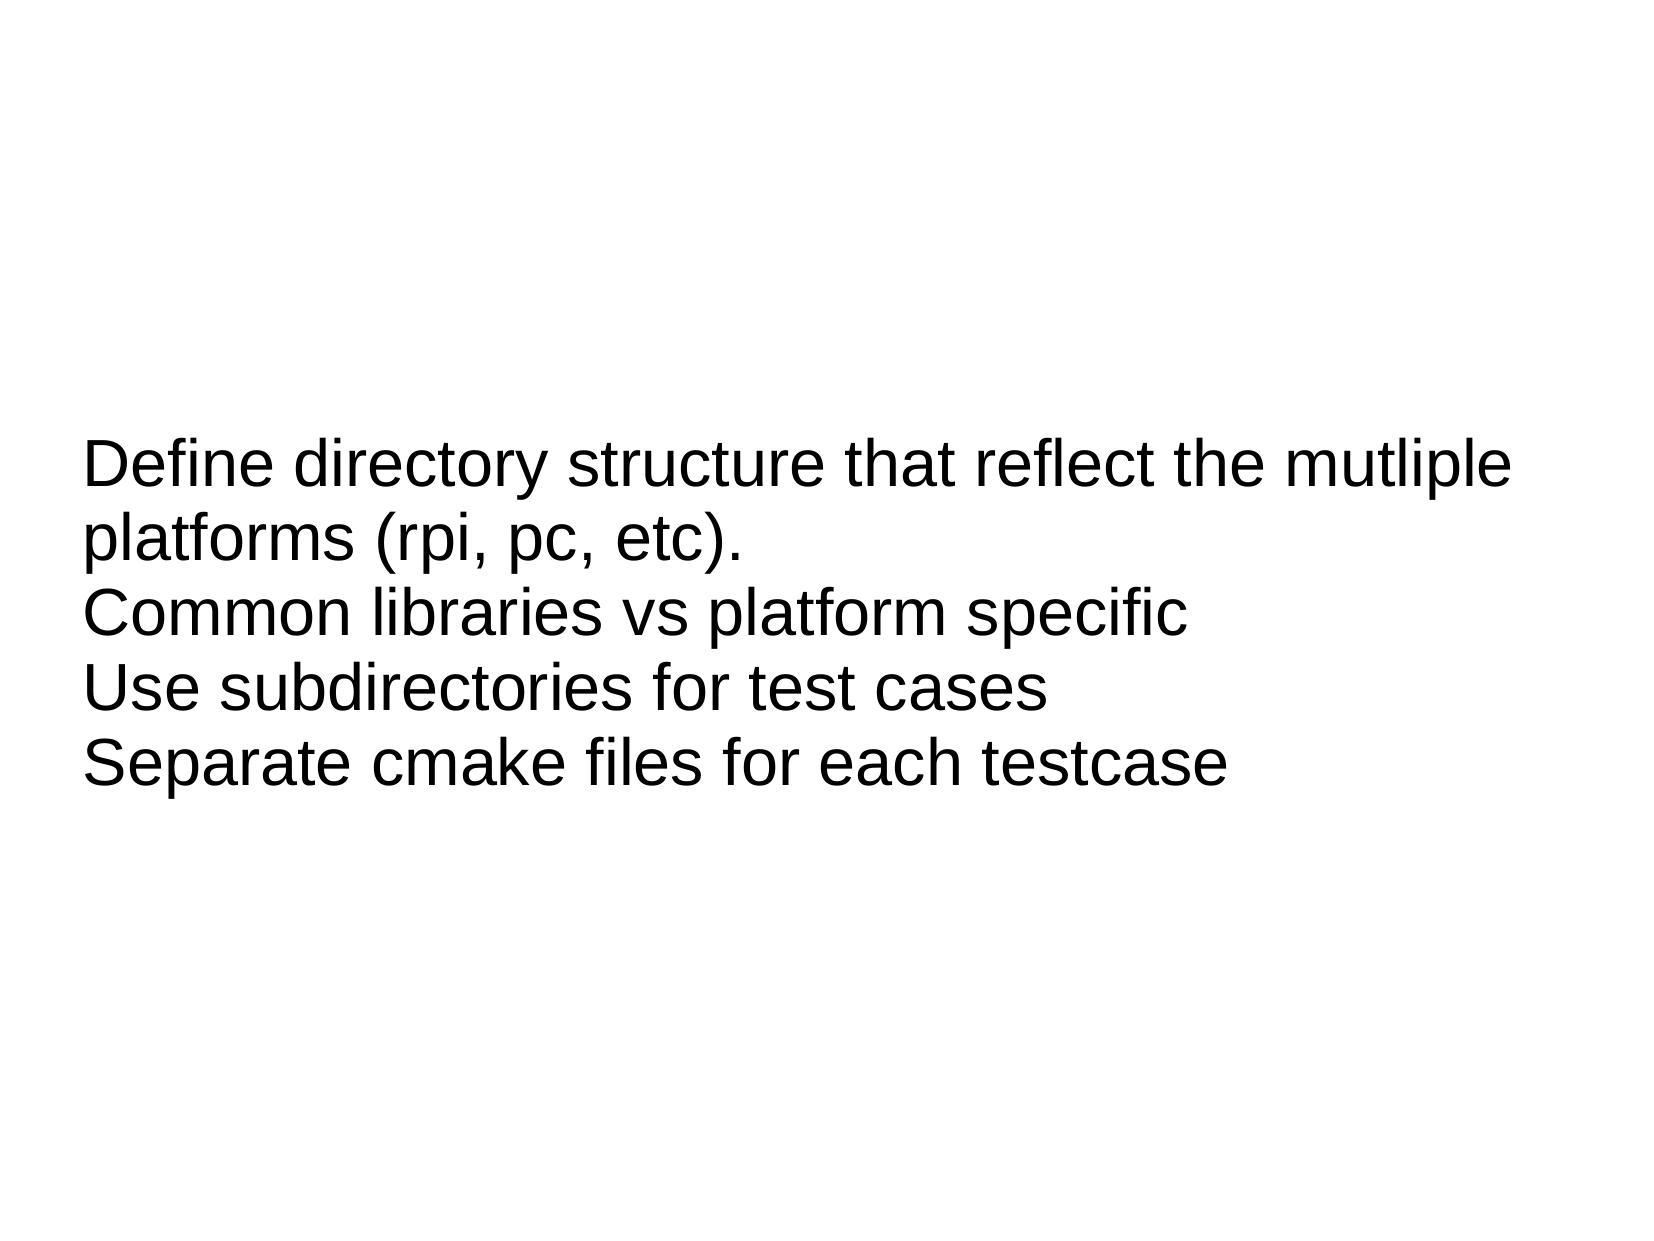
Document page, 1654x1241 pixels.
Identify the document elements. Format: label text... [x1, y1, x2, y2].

subtitle Define directory structure that reflect the mutliple platforms (rpi, pc, etc). Common libraries vs platform specific Use subdirectories for test cases Separate cmake files for each testcase [82, 290, 1571, 1010]
